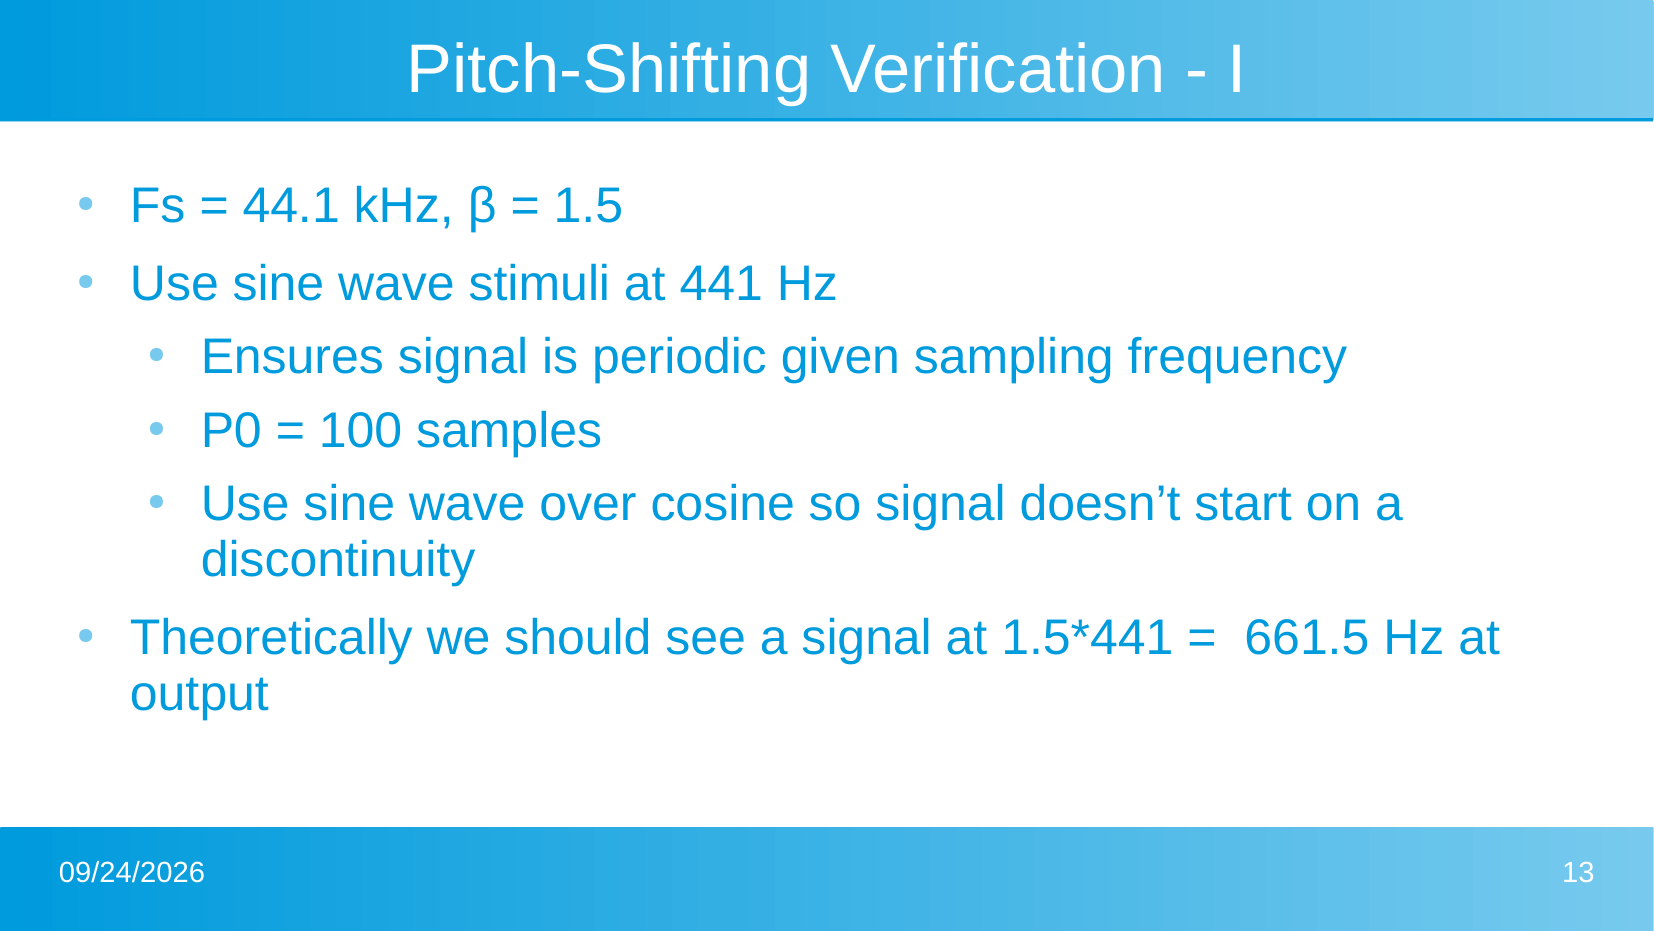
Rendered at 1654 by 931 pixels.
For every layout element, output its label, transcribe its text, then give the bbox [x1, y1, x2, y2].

title Pitch-Shifting Verification - I [59, 29, 1595, 108]
list Fs = 44.1 kHz, β = 1.5 Use sine wave stimuli at 441 Hz Ensures signal is periodic given sampling frequency P0 = 100 samples Use sine wave over cosine so signal doesn’t start on a discontinuity Theoretically we should see a signal at 1.5*441 = 661.5 Hz at output [59, 177, 1595, 768]
